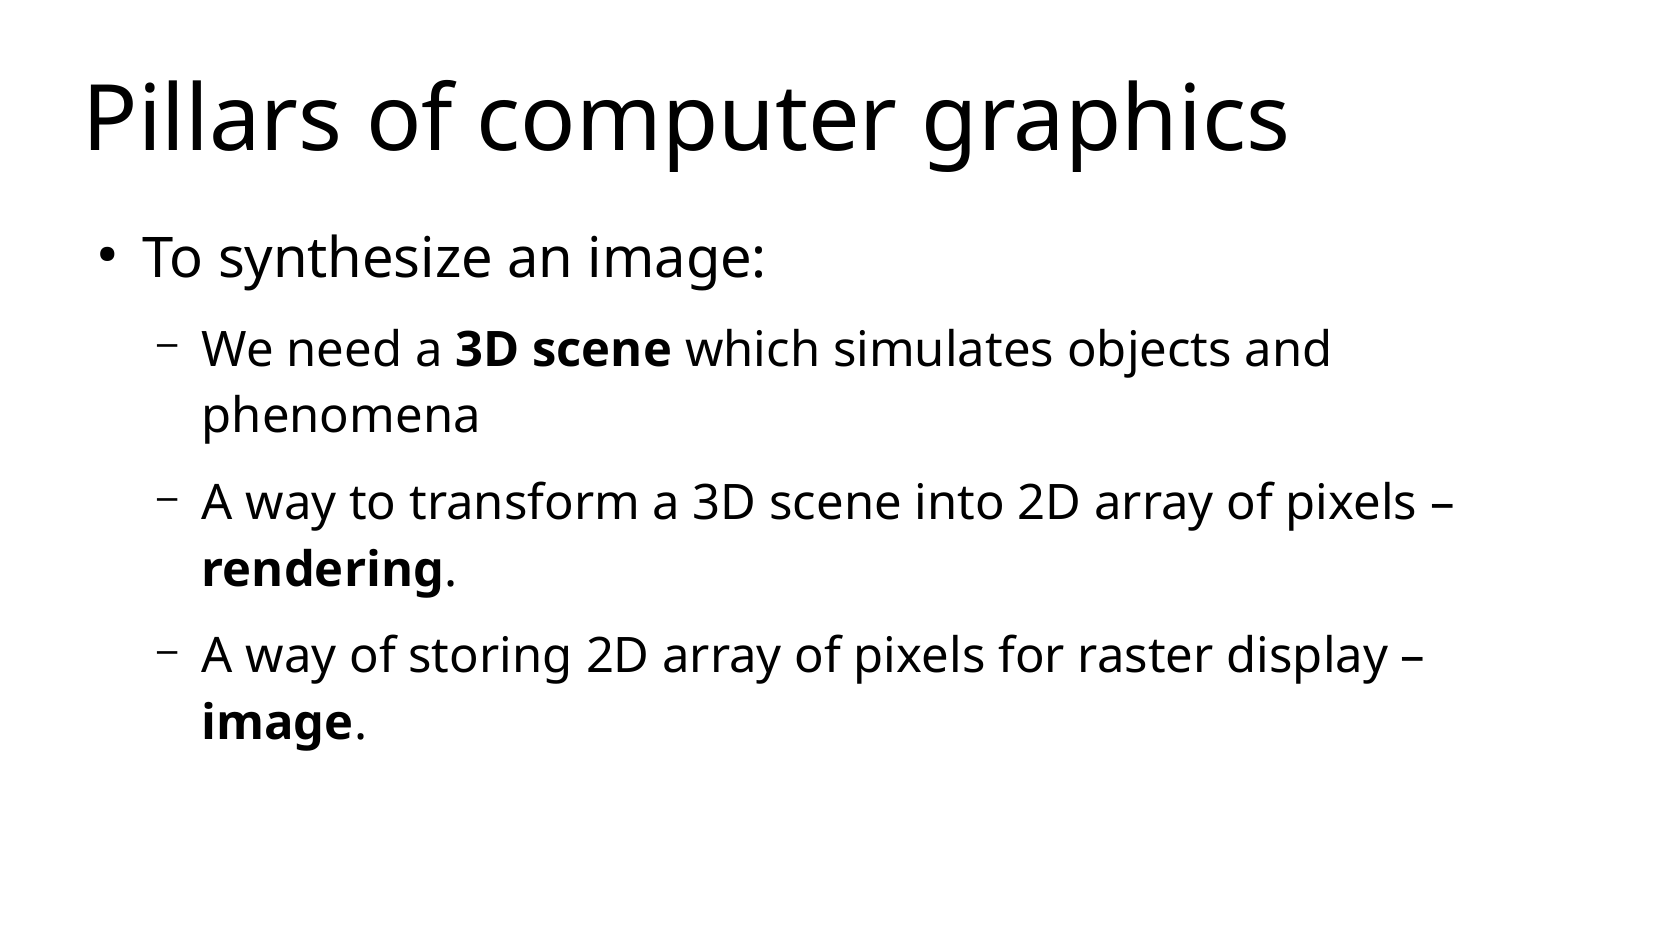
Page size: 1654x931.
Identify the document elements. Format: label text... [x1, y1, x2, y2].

title Pillars of computer graphics [82, 37, 1571, 193]
list To synthesize an image: We need a 3D scene which simulates objects and phenomena A way to transform a 3D scene into 2D array of pixels – rendering. A way of storing 2D array of pixels for raster display – image. [82, 217, 1571, 758]
